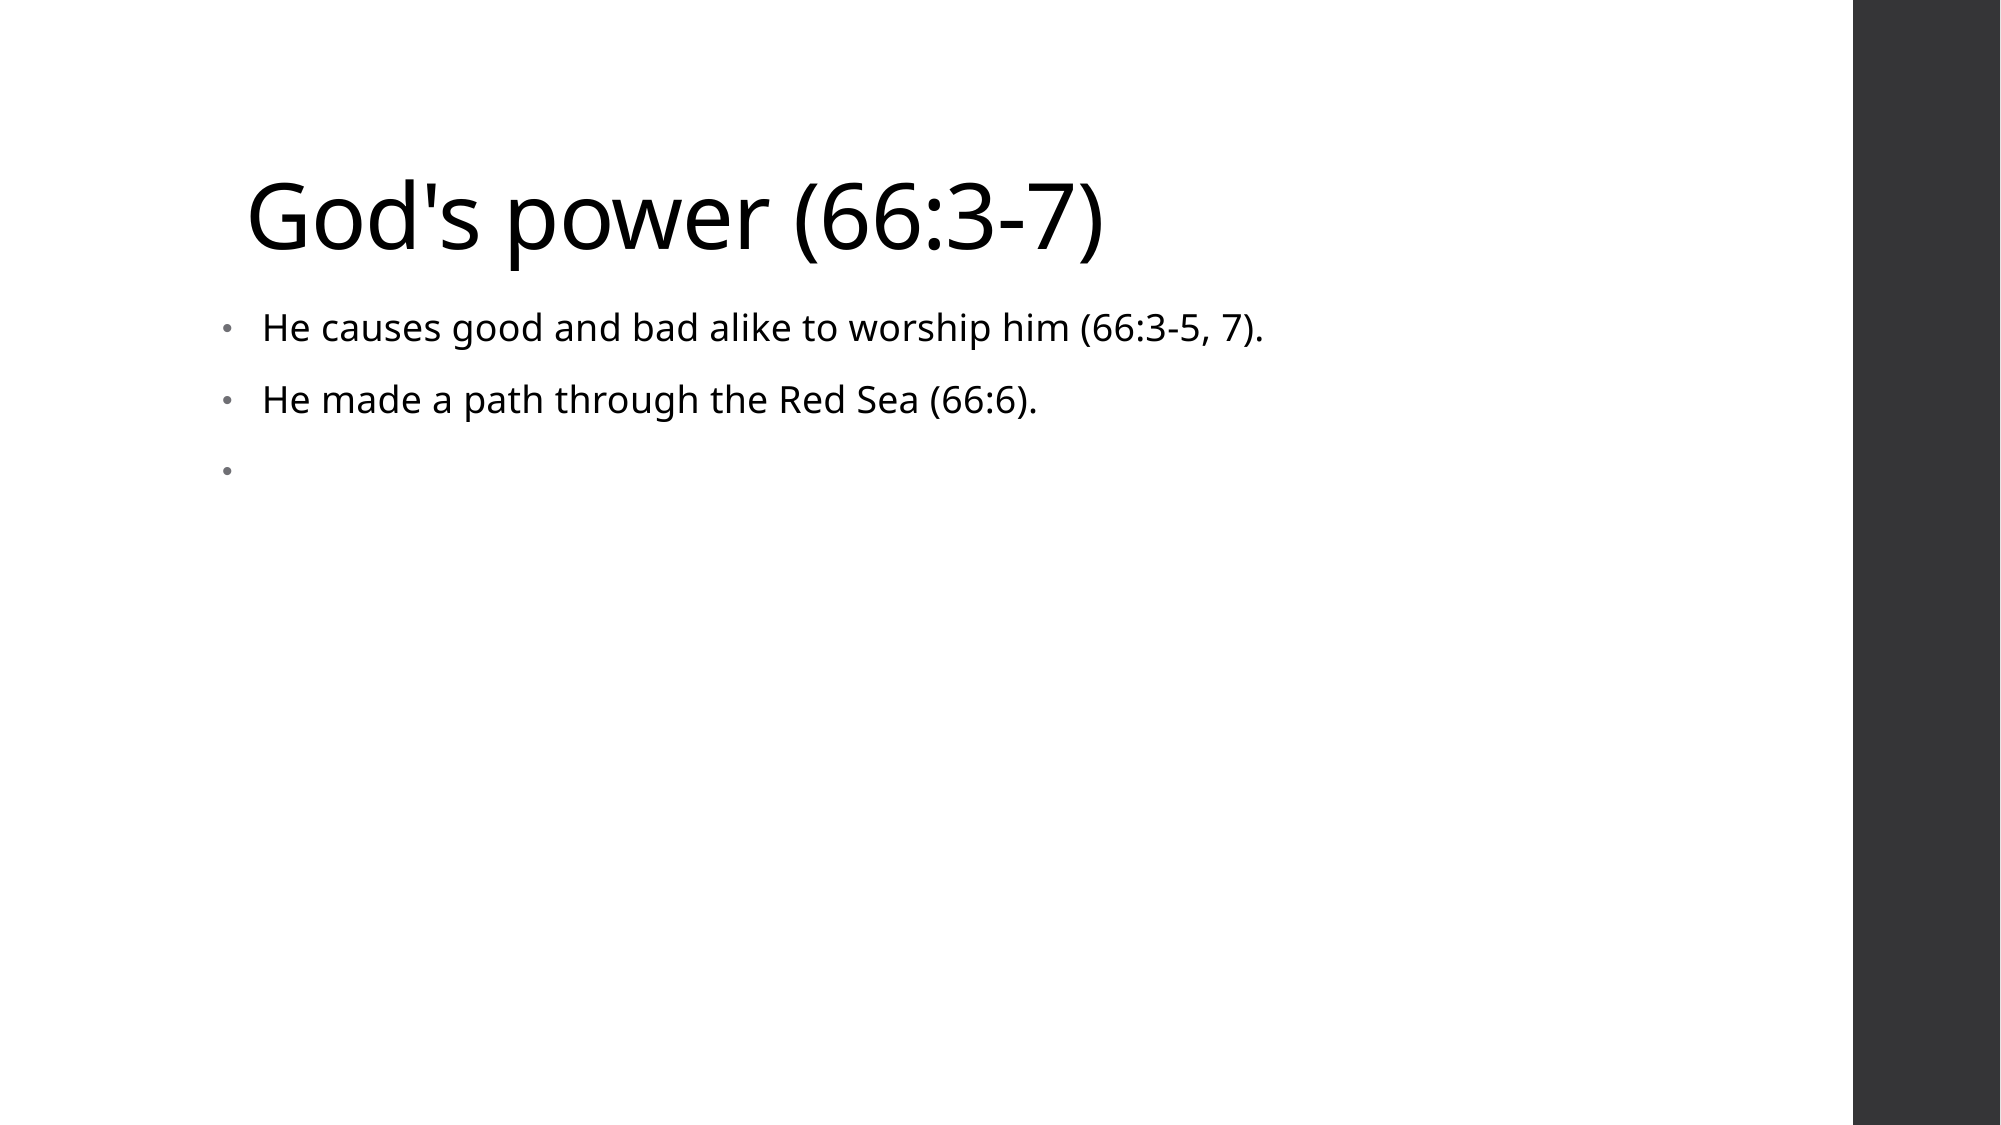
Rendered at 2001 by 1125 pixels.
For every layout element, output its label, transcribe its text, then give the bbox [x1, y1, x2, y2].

list He causes good and bad alike to worship him (66:3-5, 7). He made a path through the Red Sea (66:6). [206, 299, 1617, 1014]
title God's power (66:3-7) [206, 60, 1797, 278]
